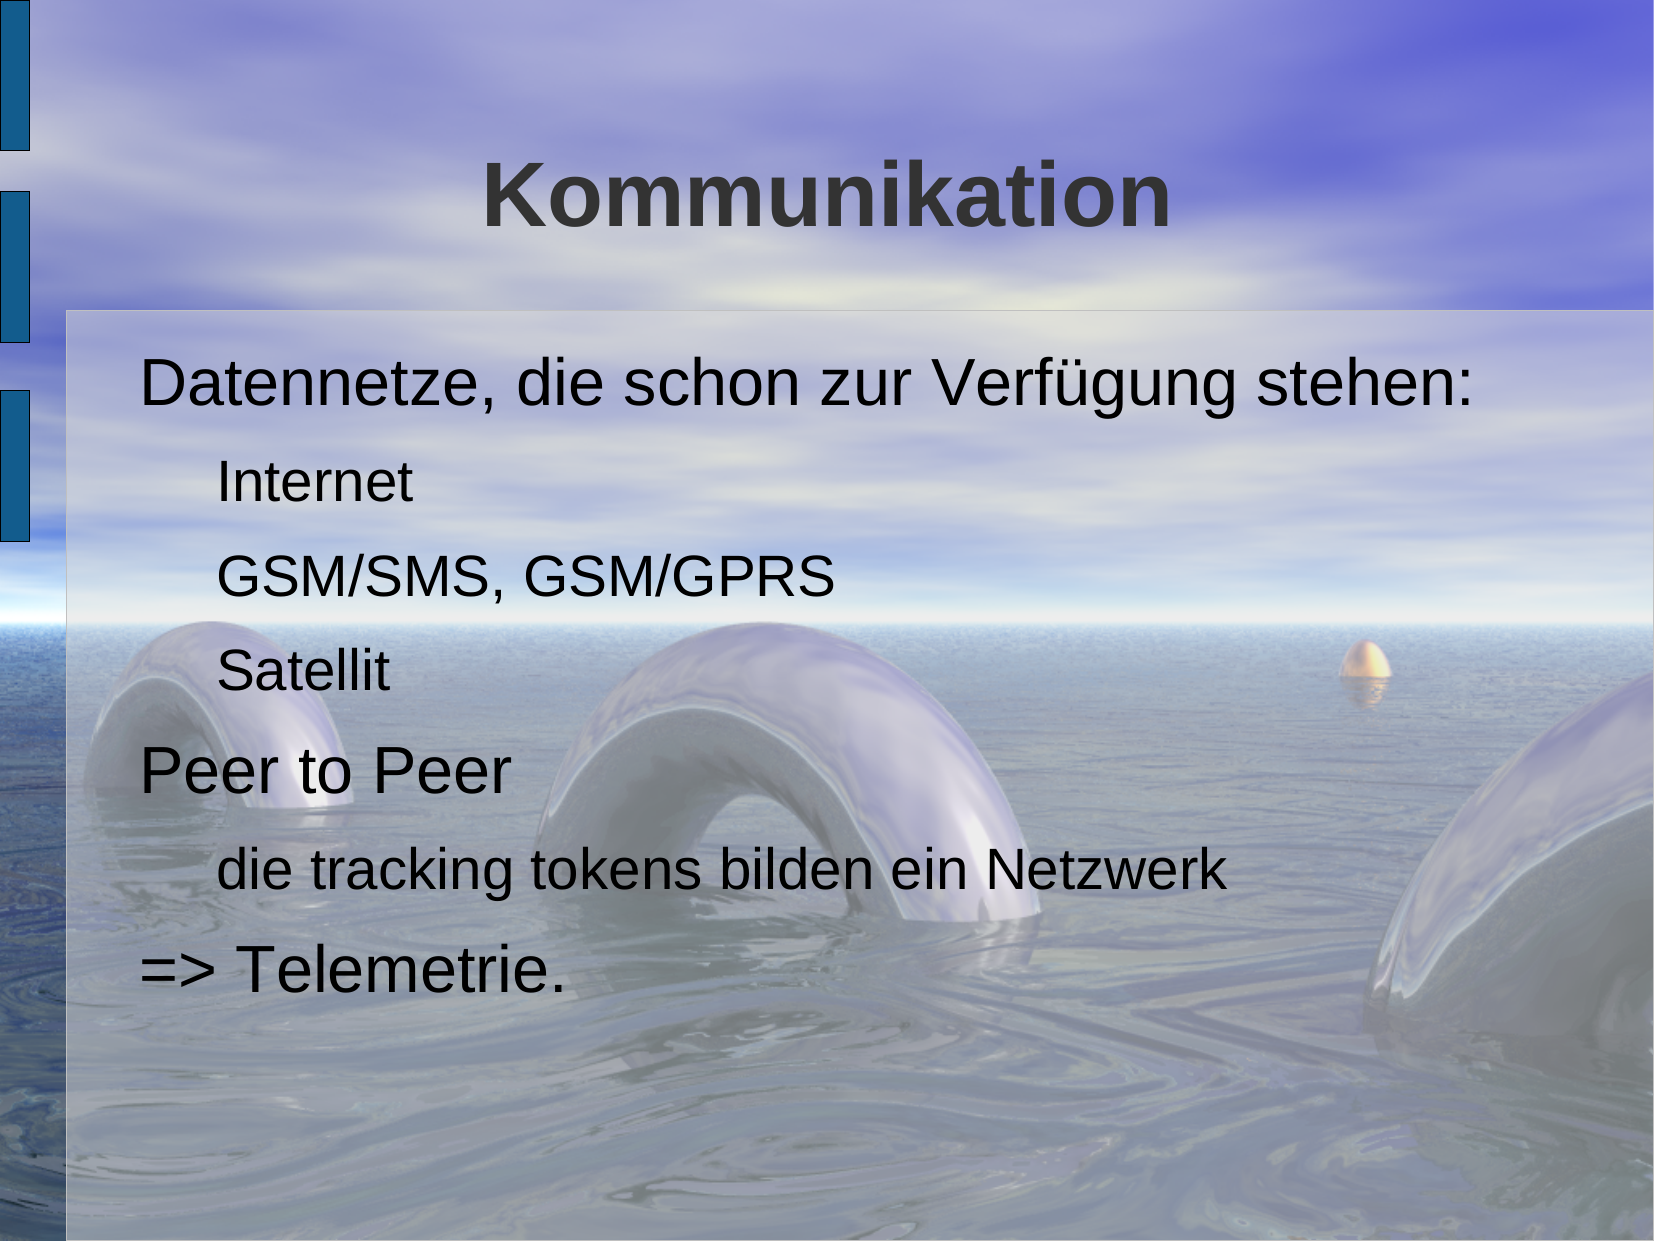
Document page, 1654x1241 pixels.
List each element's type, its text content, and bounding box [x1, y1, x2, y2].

title Kommunikation [121, 91, 1534, 299]
list Datennetze, die schon zur Verfügung stehen: Internet GSM/SMS, GSM/GPRS Satellit Peer to Peer die tracking tokens bilden ein Netzwerk => Telemetrie. [121, 344, 1534, 1127]
picture [0, 0, 1654, 1241]
